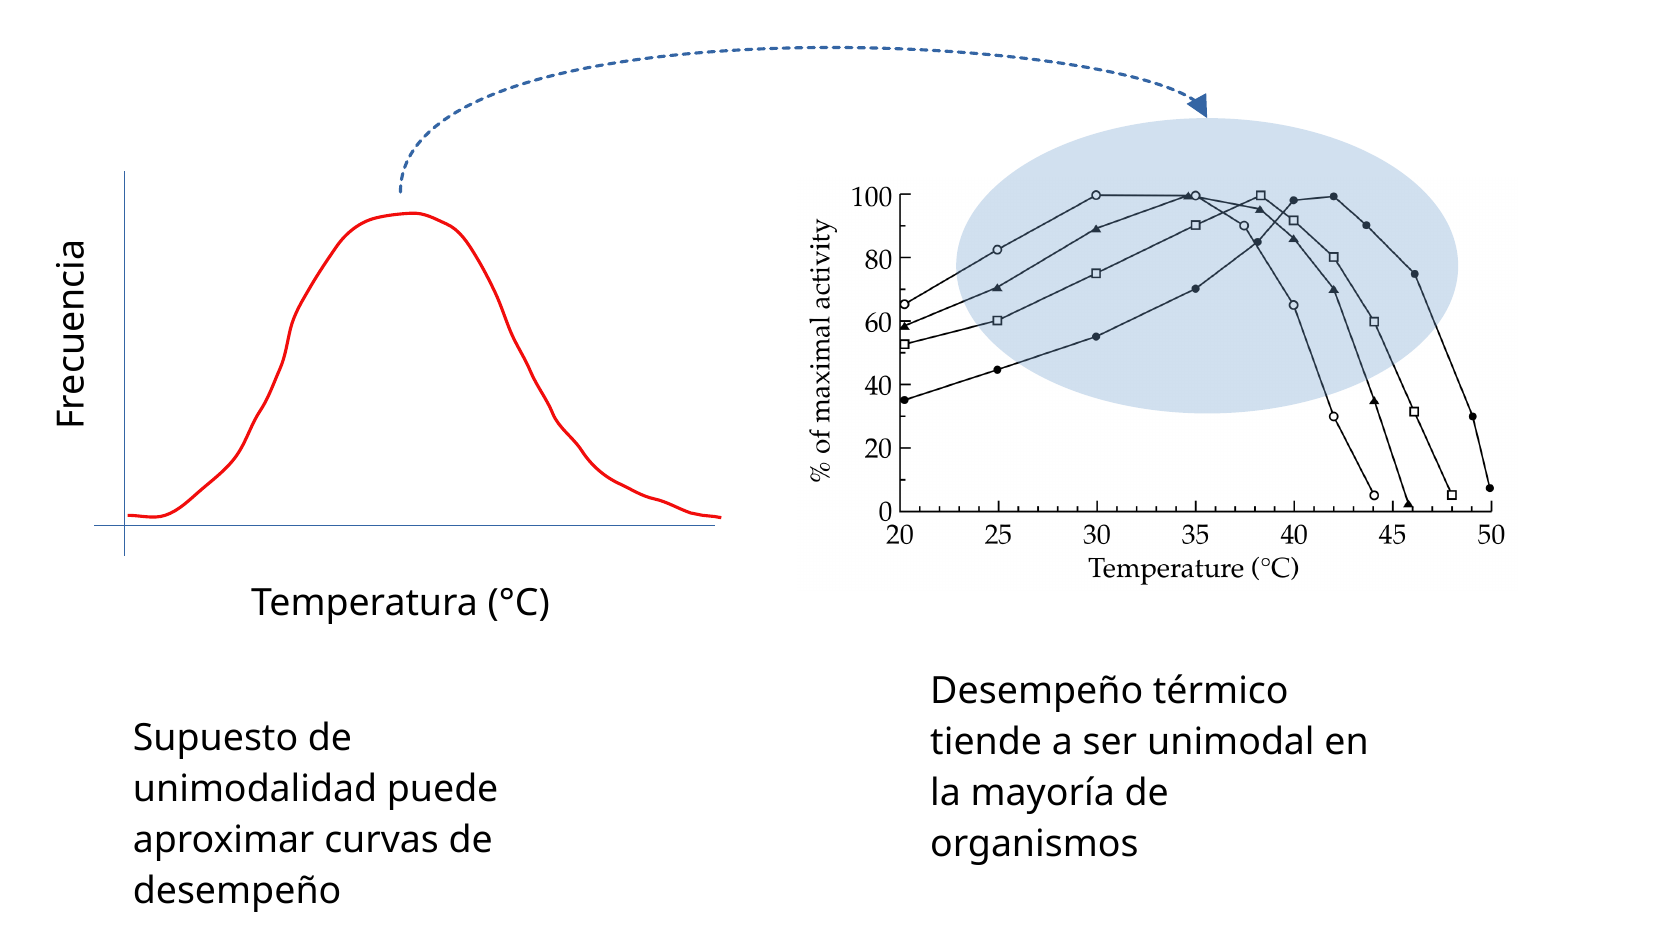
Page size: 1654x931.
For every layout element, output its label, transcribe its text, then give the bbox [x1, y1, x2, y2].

text_box Temperatura (°C) [236, 567, 553, 621]
picture [797, 177, 1518, 591]
text_box [956, 118, 1459, 414]
text_box Supuesto de unimodalidad puede aproximar curvas de desempeño [118, 703, 562, 886]
text_box Frecuencia [36, 236, 89, 445]
text_box Desempeño térmico tiende a ser unimodal en la mayoría de organismos [915, 656, 1388, 798]
